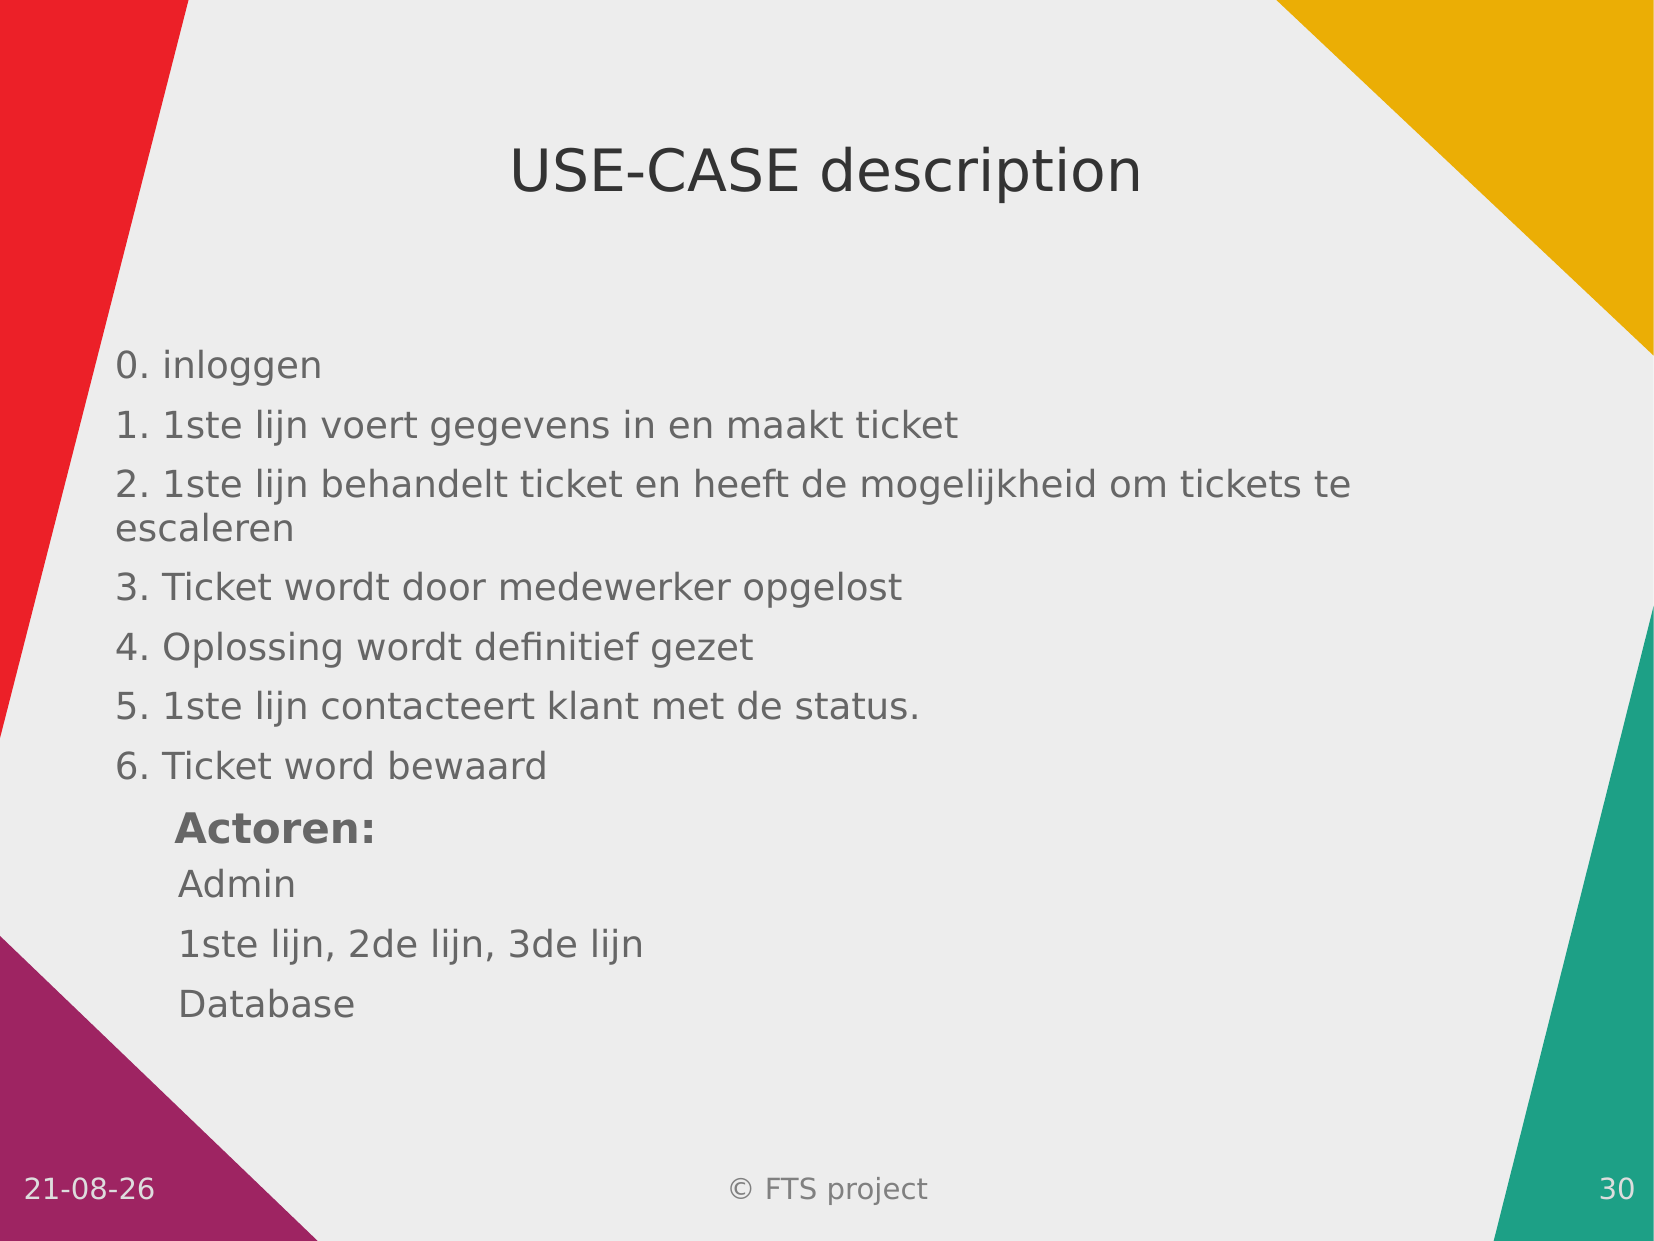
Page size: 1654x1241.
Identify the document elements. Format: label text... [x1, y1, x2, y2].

list 0. inloggen 1. 1ste lijn voert gegevens in en maakt ticket 2. 1ste lijn behandelt ticket en heeft de mogelijkheid om tickets te escaleren 3. Ticket wordt door medewerker opgelost 4. Oplossing wordt definitief gezet 5. 1ste lijn contacteert klant met de status. 6. Ticket word bewaard Actoren: Admin 1ste lijn, 2de lijn, 3de lijn Database [114, 301, 1539, 1033]
title USE-CASE description [114, 73, 1539, 270]
